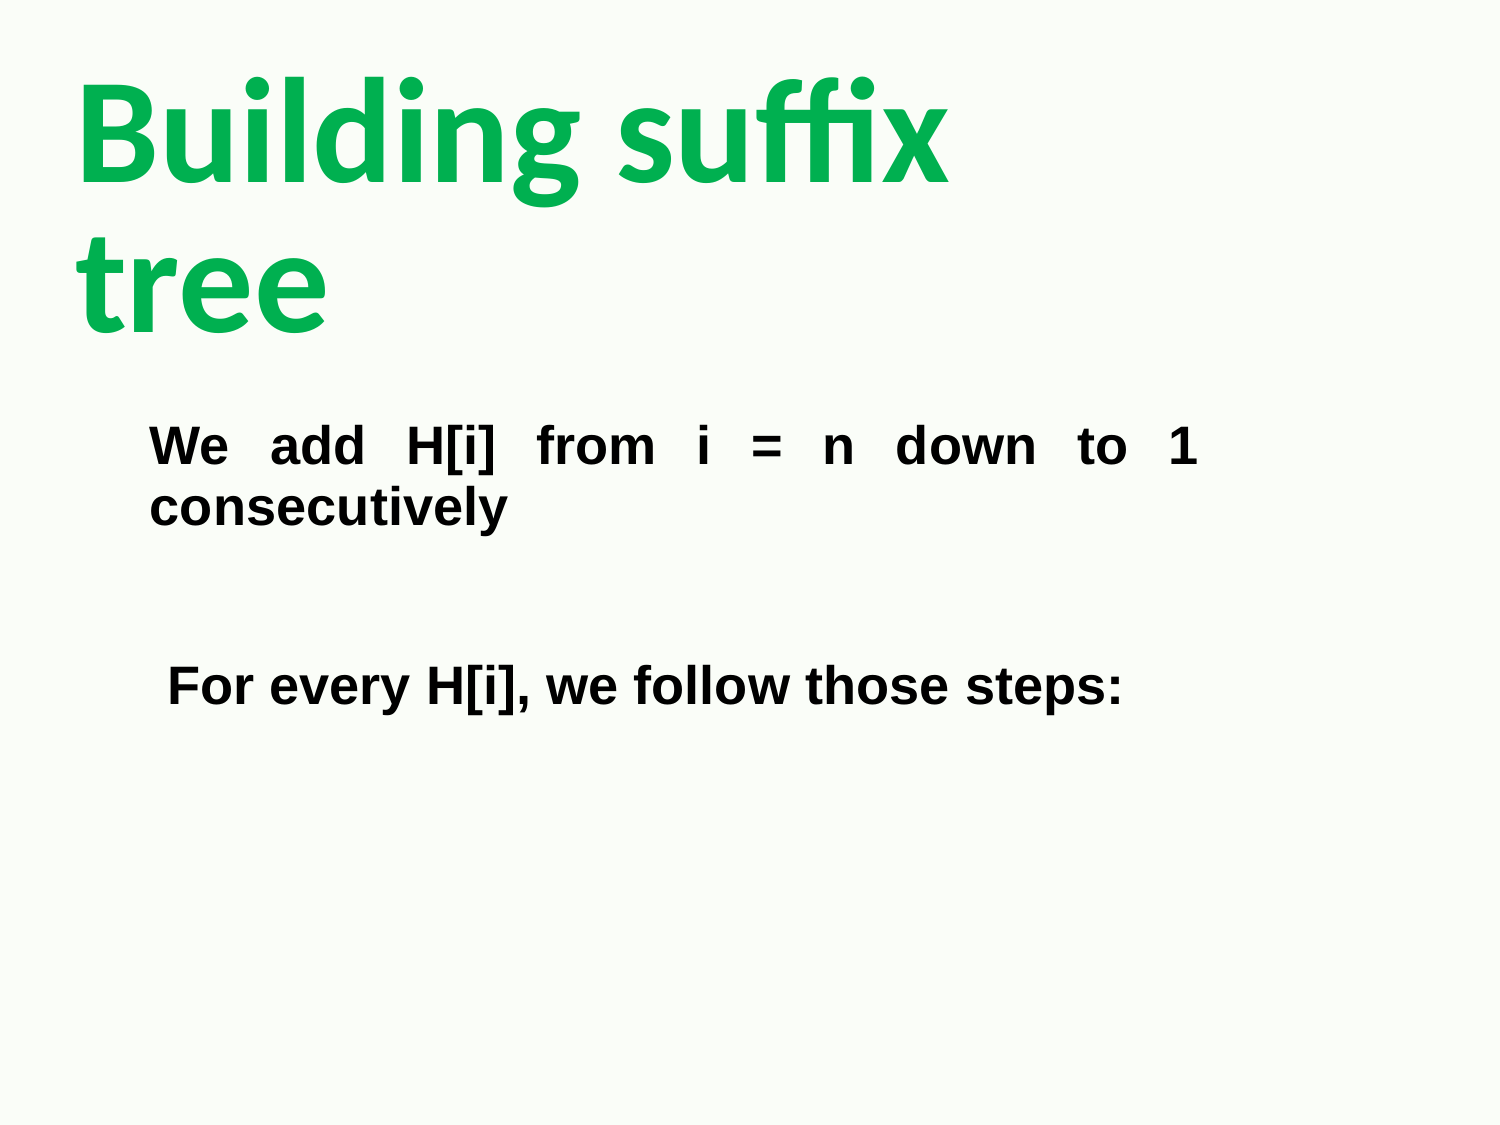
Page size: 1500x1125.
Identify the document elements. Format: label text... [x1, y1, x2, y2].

text_box For every H[i], we follow those steps: [152, 648, 1263, 724]
title Building suffix tree [75, 45, 1425, 395]
text_box We add H[i] from i = n down to 1 consecutively [135, 408, 1216, 616]
